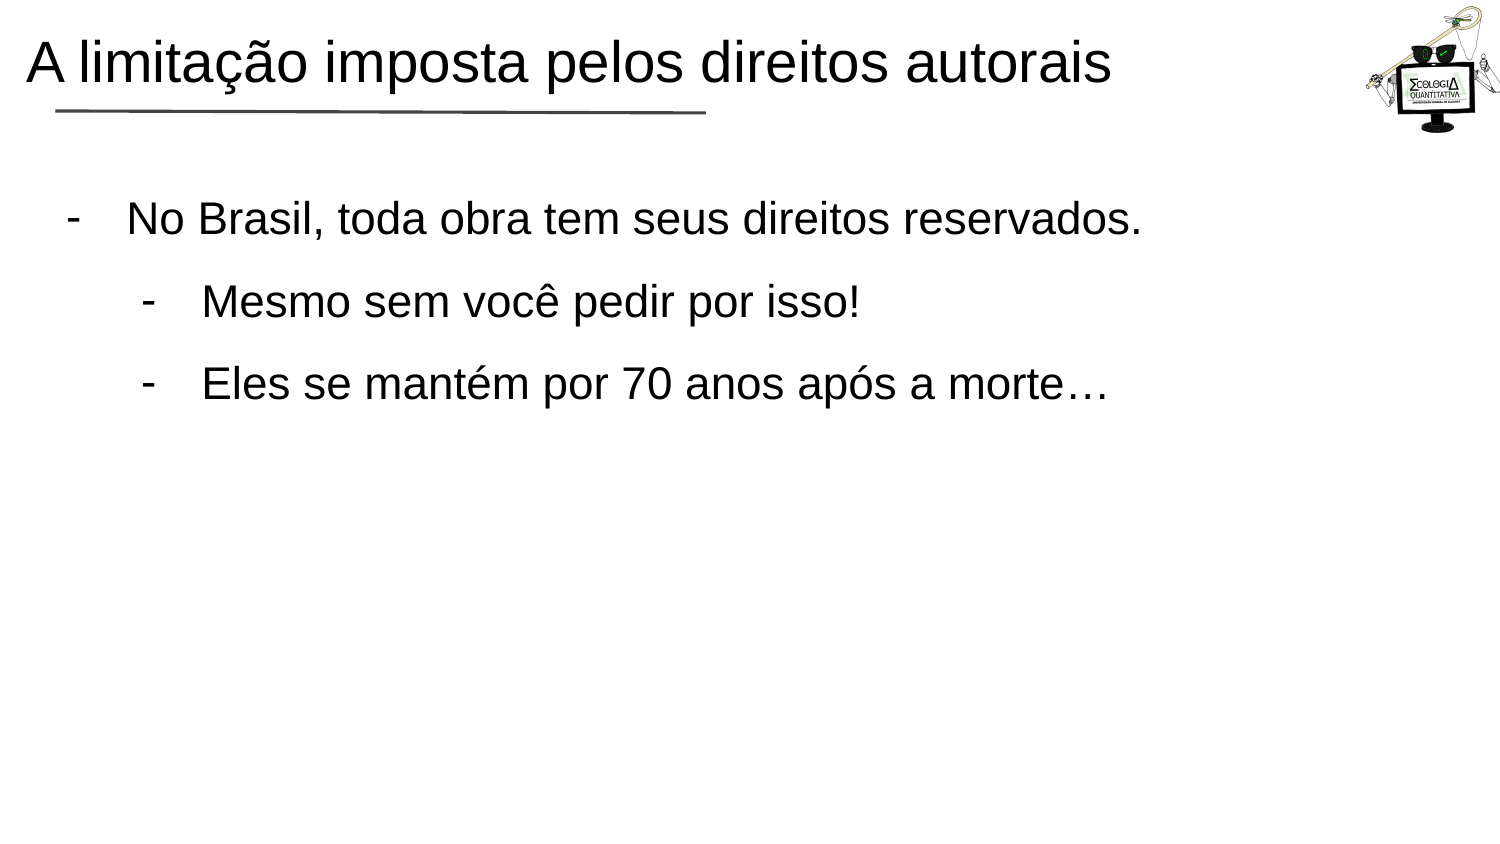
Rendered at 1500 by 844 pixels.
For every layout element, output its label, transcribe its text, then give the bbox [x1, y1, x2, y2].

text_box A limitação imposta pelos direitos autorais [11, 9, 1210, 117]
text_box No Brasil, toda obra tem seus direitos reservados. Mesmo sem você pedir por isso! Eles se mantém por 70 anos após a morte… [36, 146, 1412, 566]
picture [1365, 3, 1500, 135]
